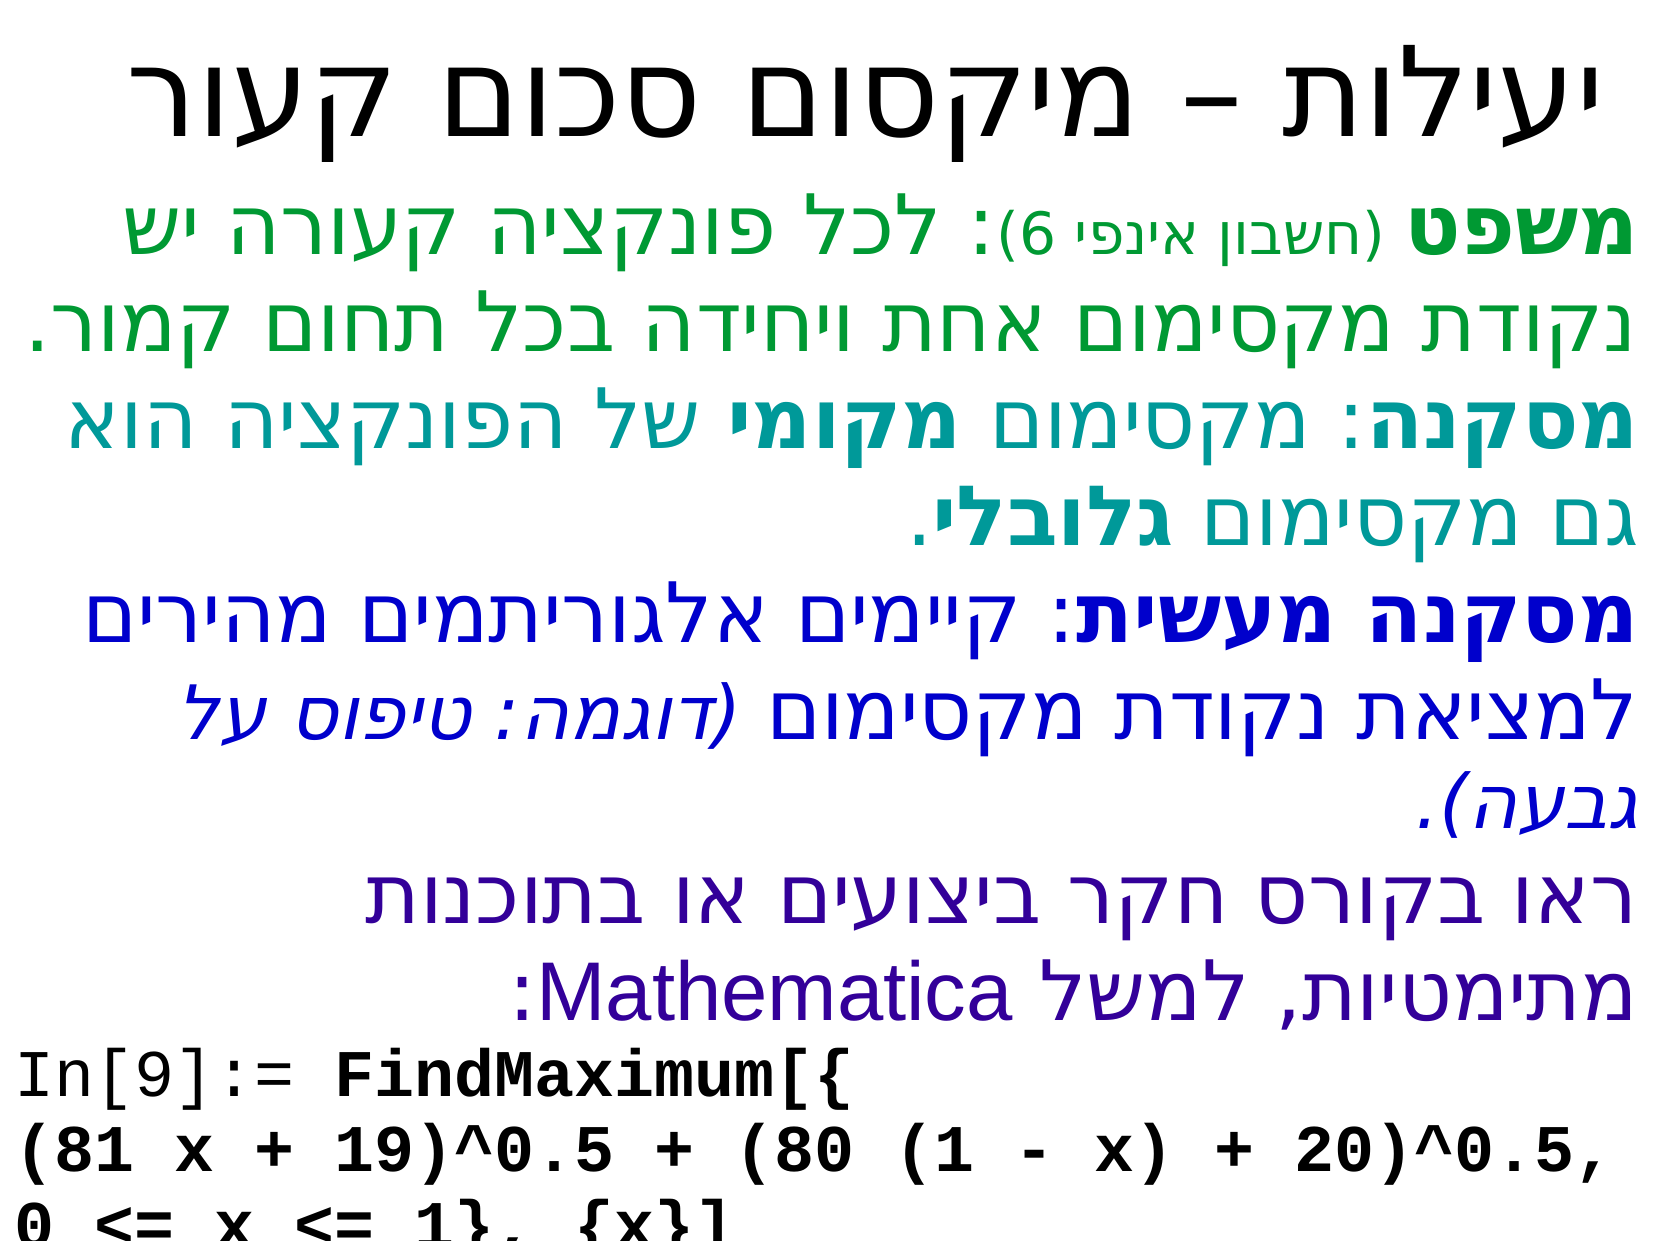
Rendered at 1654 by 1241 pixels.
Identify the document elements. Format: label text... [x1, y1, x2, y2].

title יעילות – מיקסום סכום קעור [30, 7, 1654, 166]
text_box משפט (חשבון אינפי 6): לכל פונקציה קעורה יש נקודת מקסימום אחת ויחידה בכל תחום קמור. מסקנה: מקסימום מקומי של הפונקציה הוא גם מקסימום גלובלי. מסקנה מעשית: קיימים אלגוריתמים מהירים למציאת נקודת מקסימום (דוגמה: טיפוס על גבעה). ראו בקורס חקר ביצועים או בתוכנות מתימטיות, למשל Mathematica: In[9]:= FindMaximum[{ (81 x + 19)^0.5 + (80 (1 - x) + 20)^0.5, 0 <= x <= 1}, {x}] Out[9]= {15.4601, {x -> 0.512327}} [0, 169, 1654, 1228]
